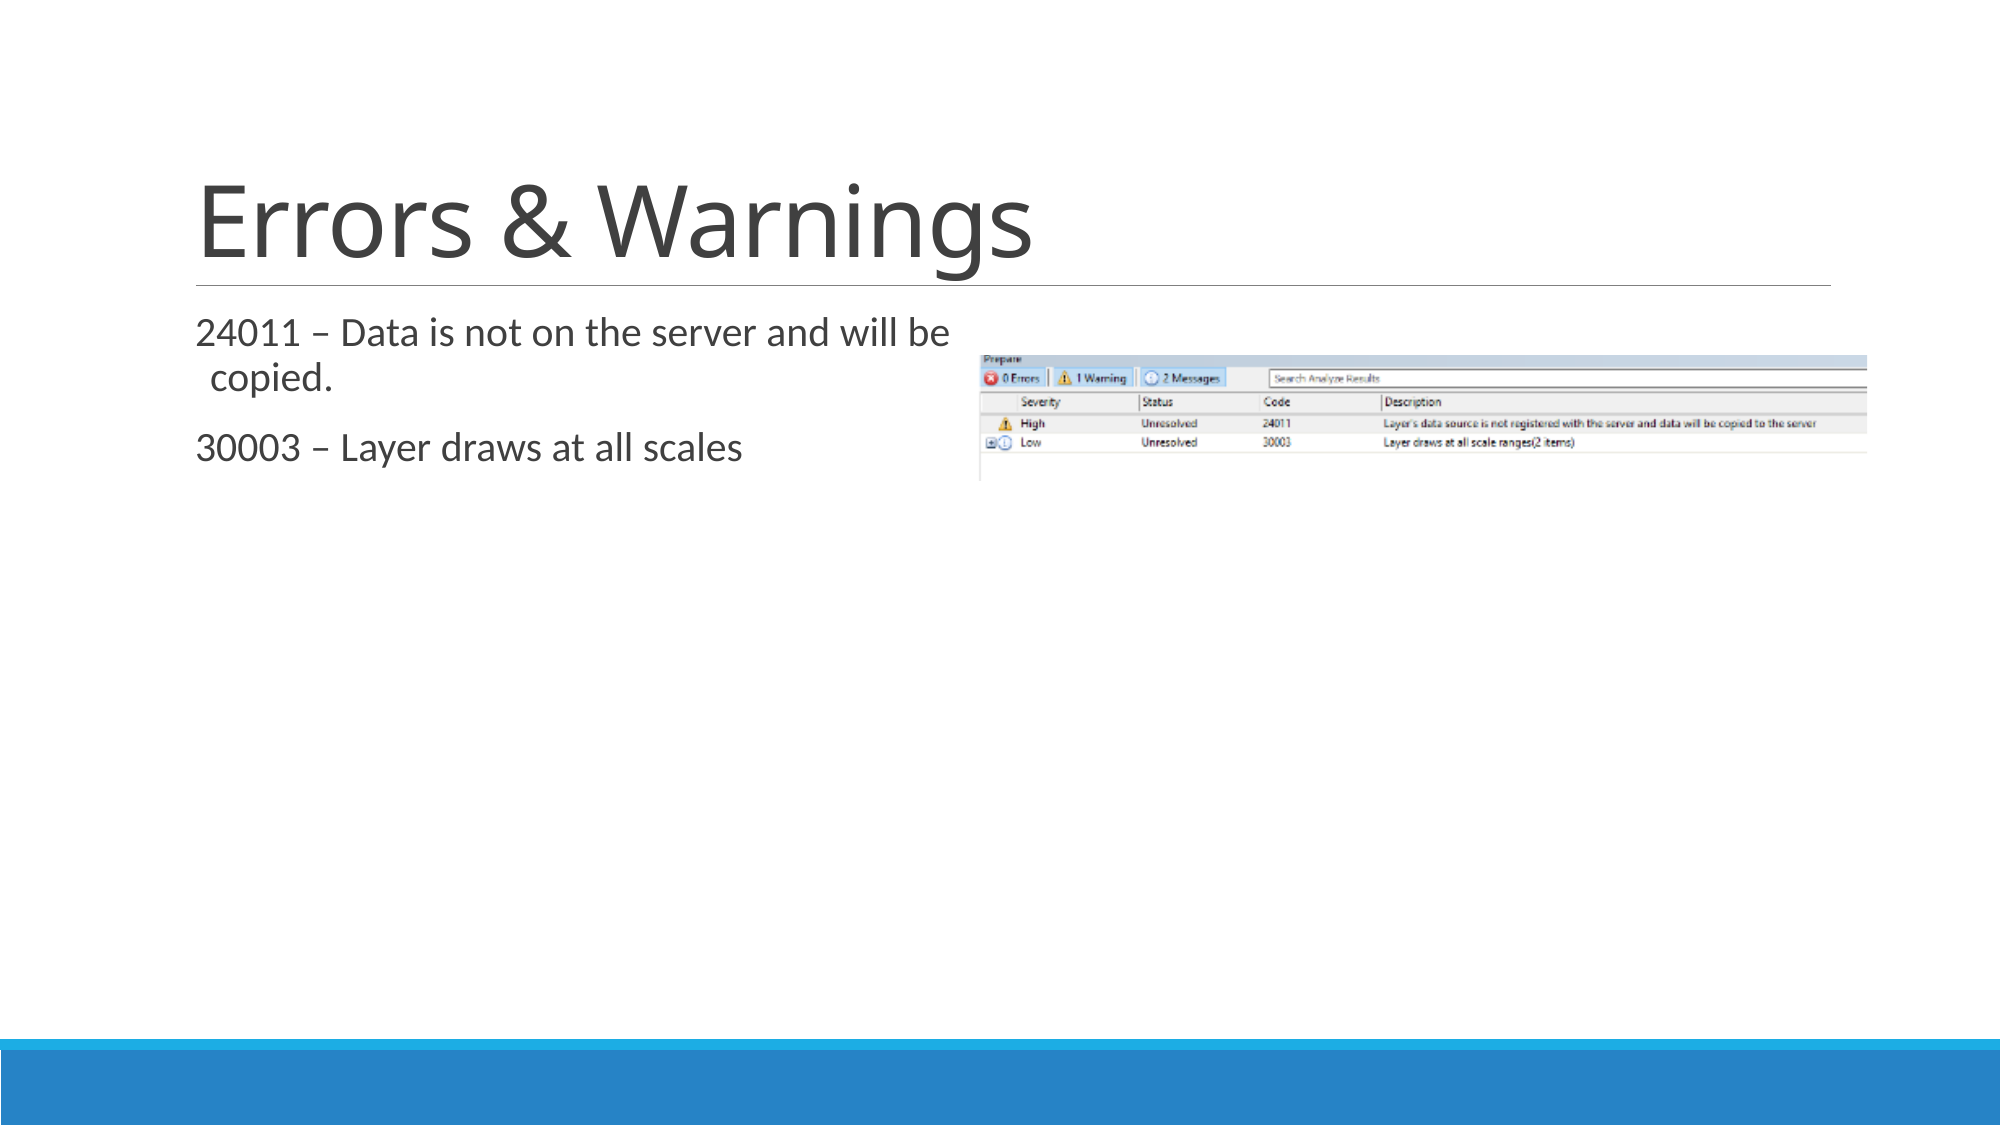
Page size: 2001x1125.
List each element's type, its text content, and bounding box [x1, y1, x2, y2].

list 24011 – Data is not on the server and will be copied. 30003 – Layer draws at all scales [180, 302, 991, 963]
title Errors & Warnings [180, 47, 1831, 286]
picture [973, 355, 1868, 481]
